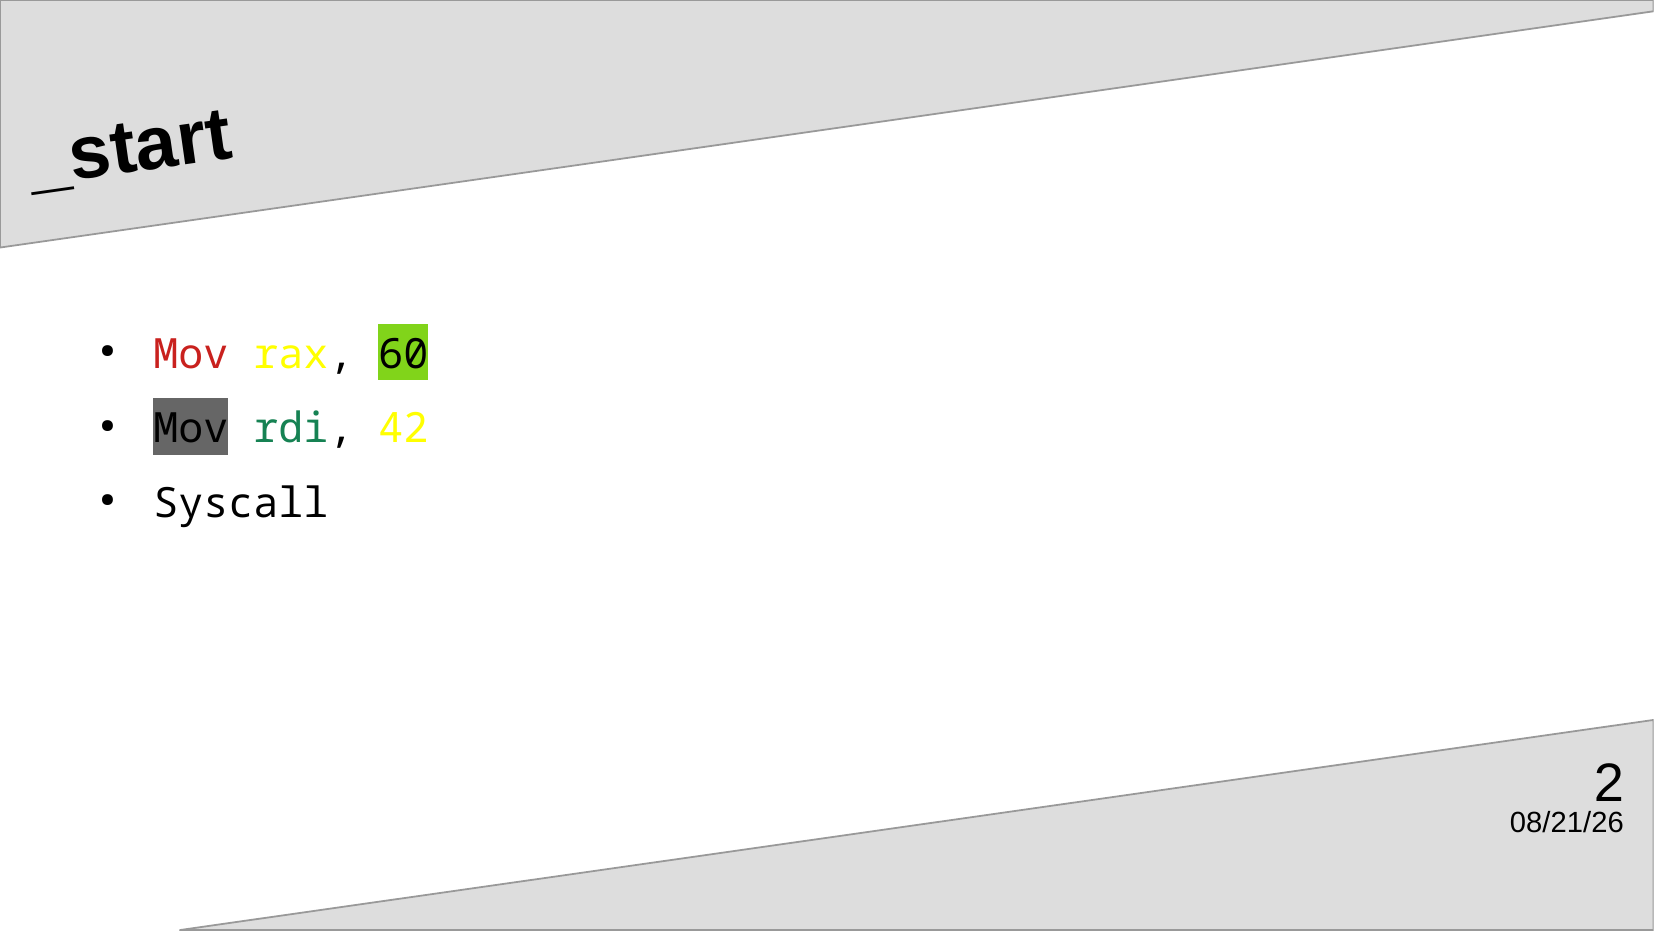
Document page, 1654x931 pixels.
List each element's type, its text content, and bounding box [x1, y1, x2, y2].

list Mov rax, 60 Mov rdi, 42 Syscall [82, 248, 1538, 789]
title _start [16, 0, 1501, 239]
